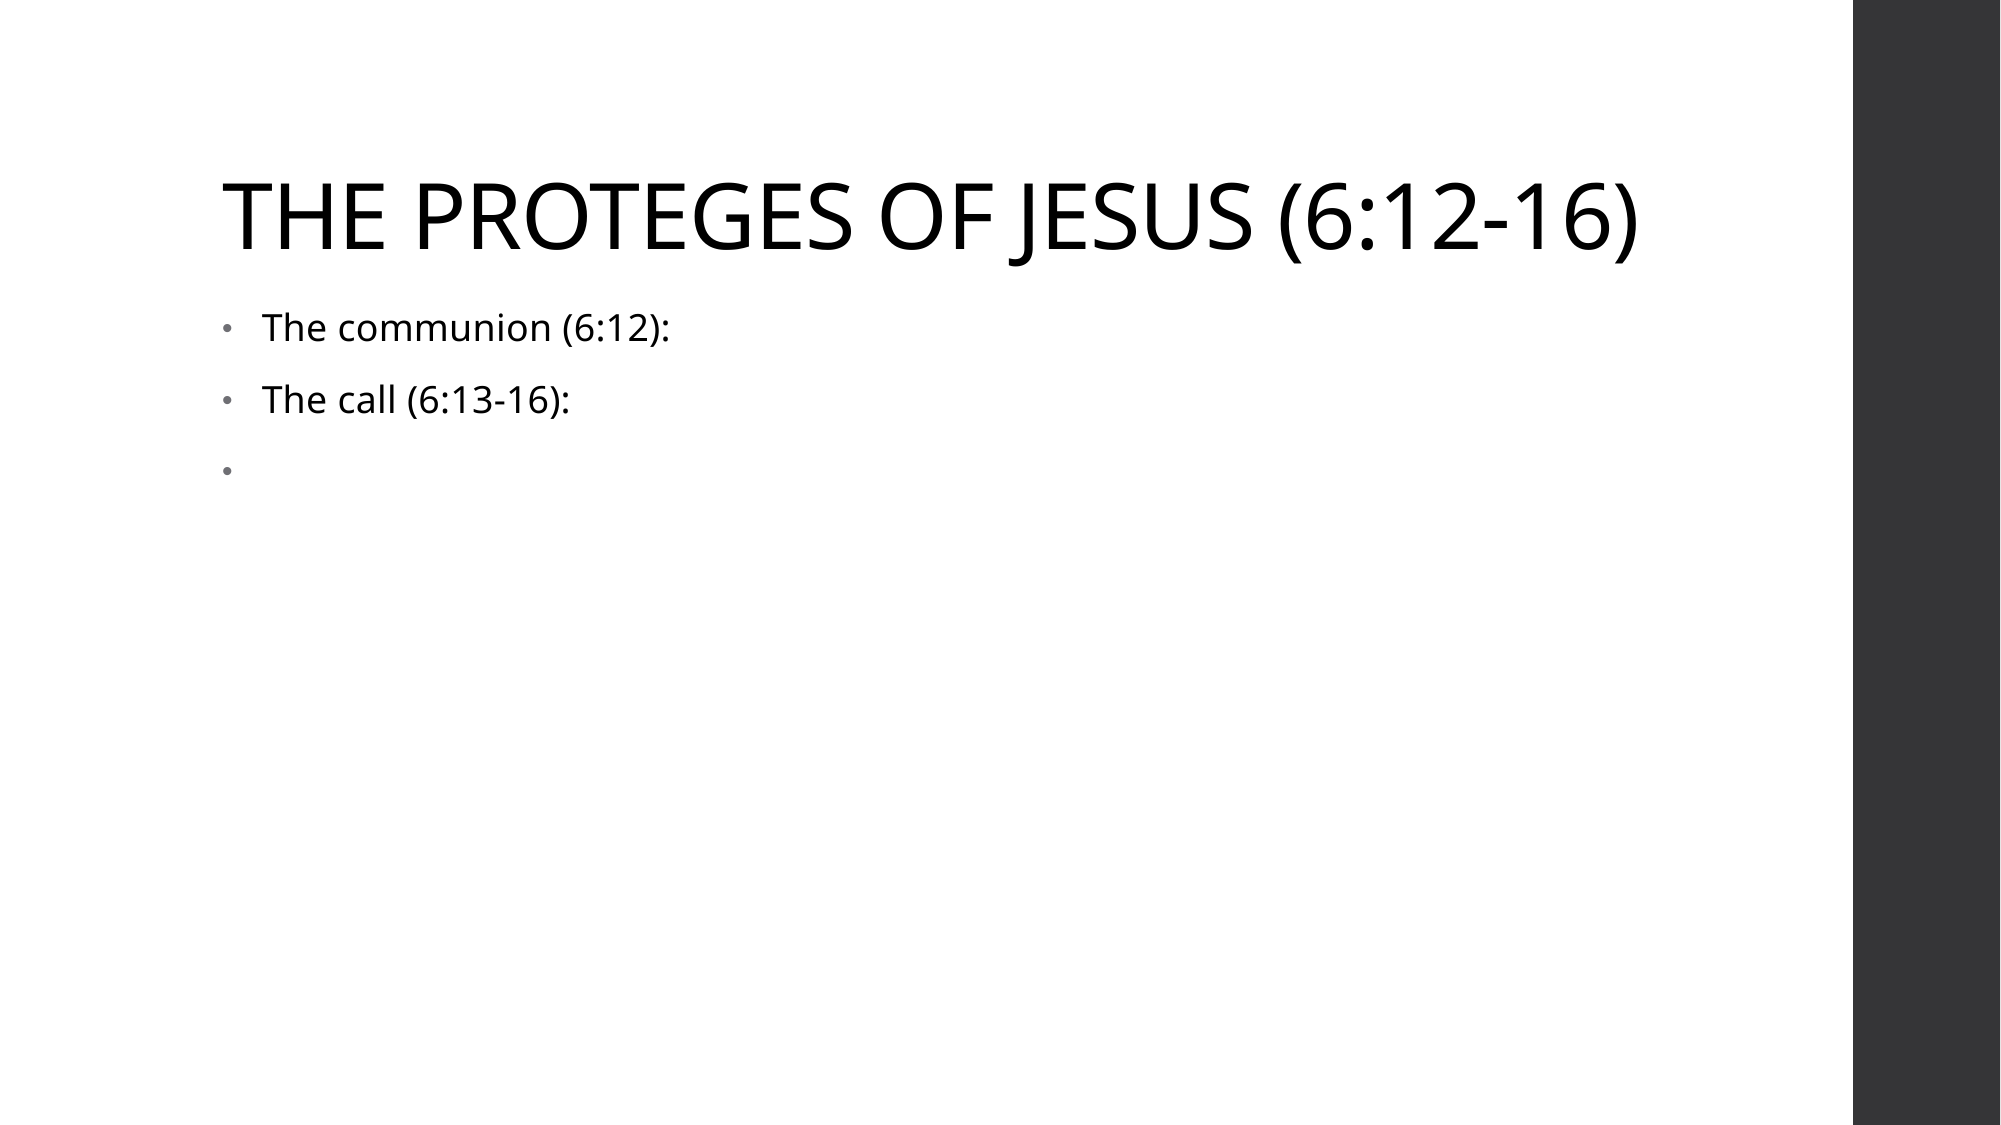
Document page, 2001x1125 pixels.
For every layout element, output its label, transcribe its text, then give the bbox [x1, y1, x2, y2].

list The communion (6:12): The call (6:13-16): [206, 299, 1617, 1014]
title THE PROTEGES OF JESUS (6:12-16) [206, 60, 1797, 278]
